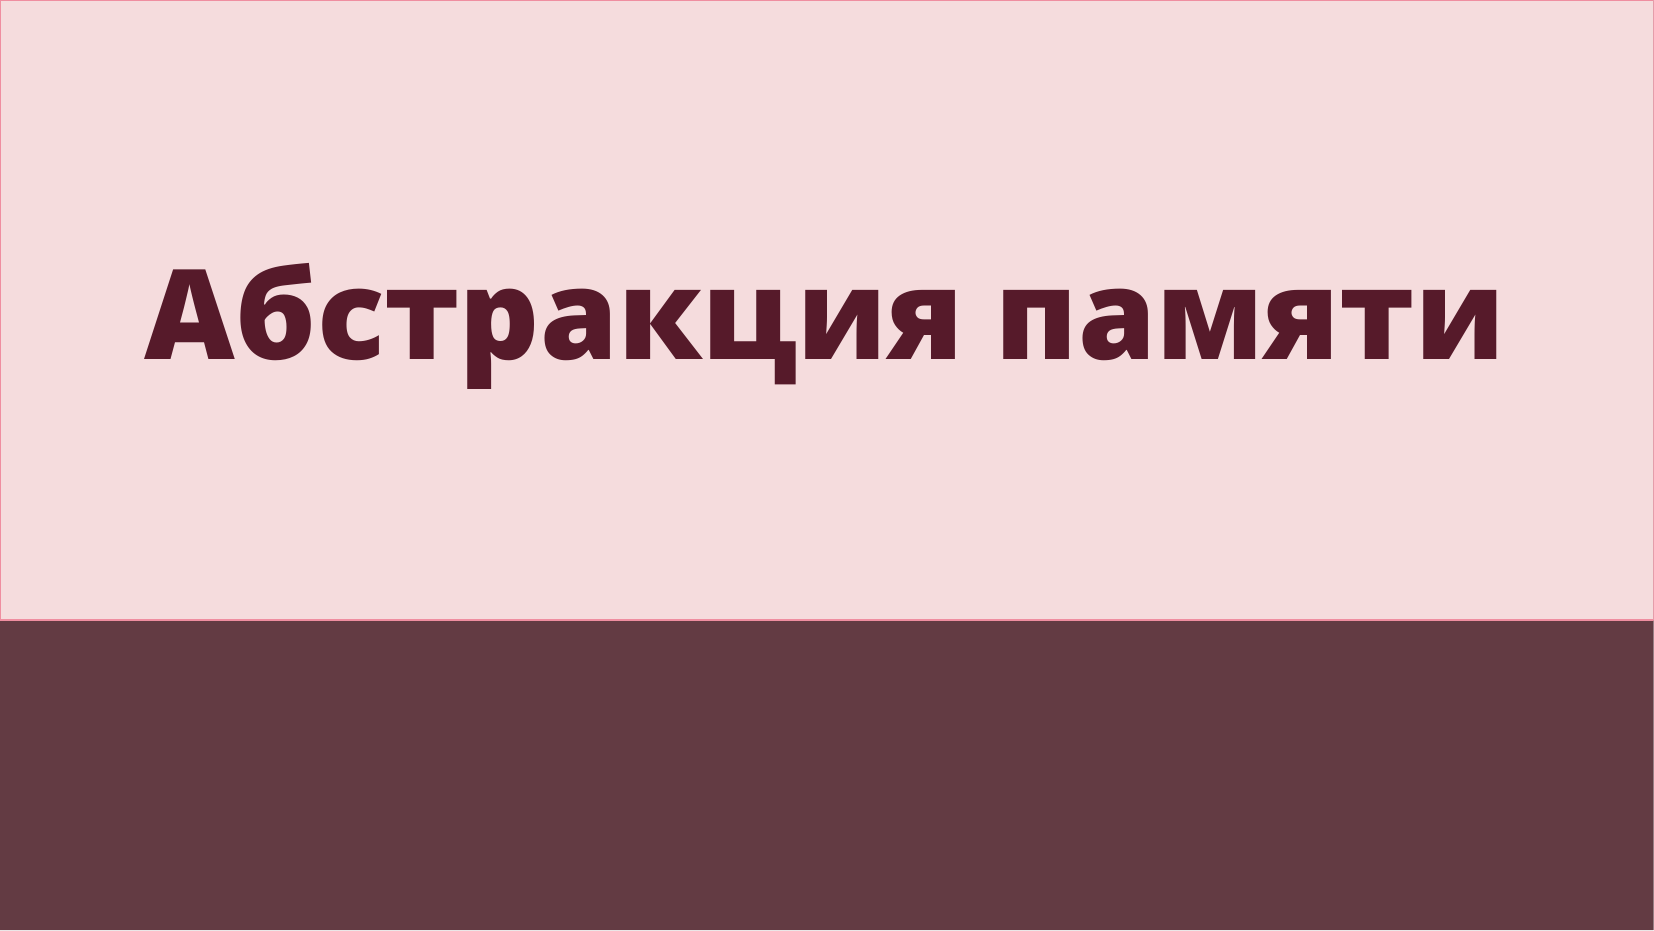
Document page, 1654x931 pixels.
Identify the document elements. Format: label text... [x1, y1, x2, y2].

title Абстракция памяти [0, 0, 1653, 681]
